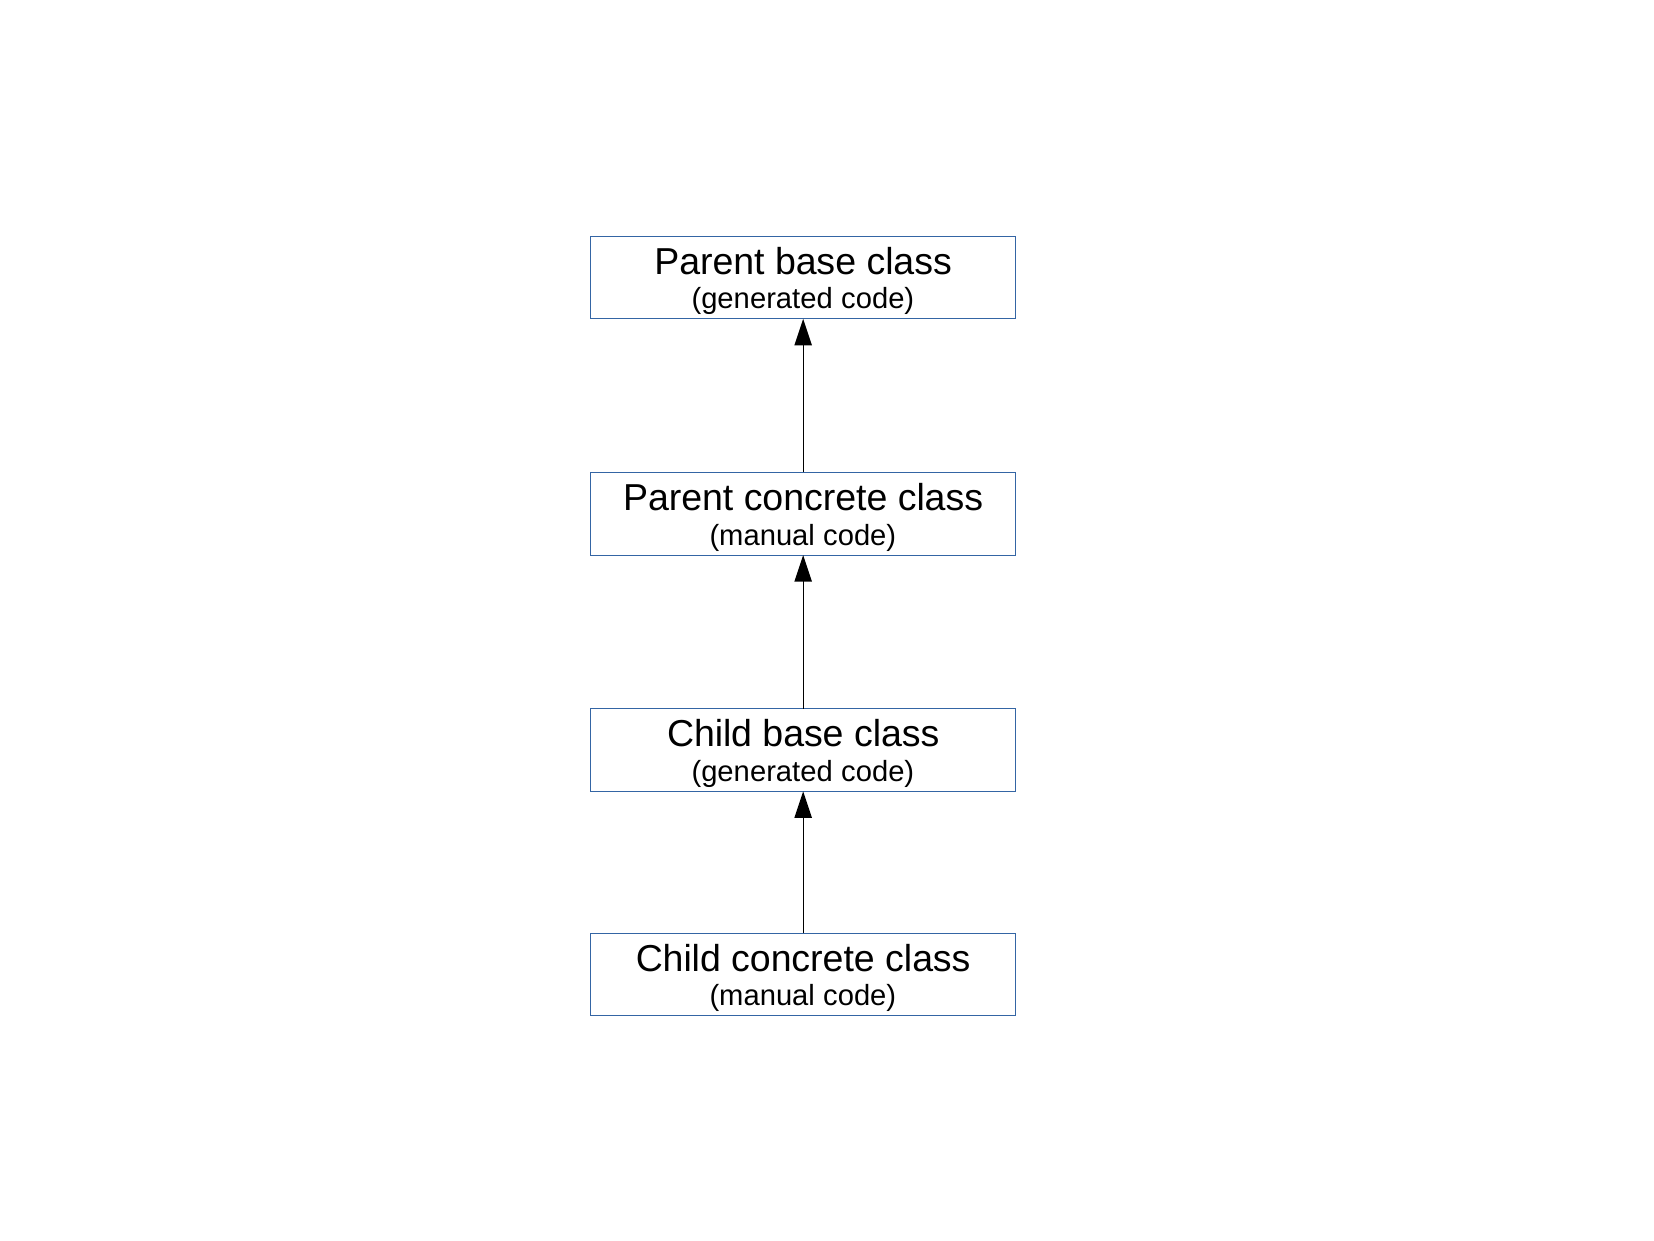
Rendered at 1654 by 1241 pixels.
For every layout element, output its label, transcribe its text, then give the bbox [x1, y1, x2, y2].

text_box Parent concrete class (manual code) [590, 472, 1016, 556]
text_box Child concrete class (manual code) [590, 933, 1016, 1016]
text_box Parent base class (generated code) [590, 236, 1016, 319]
text_box Child base class (generated code) [590, 708, 1016, 792]
